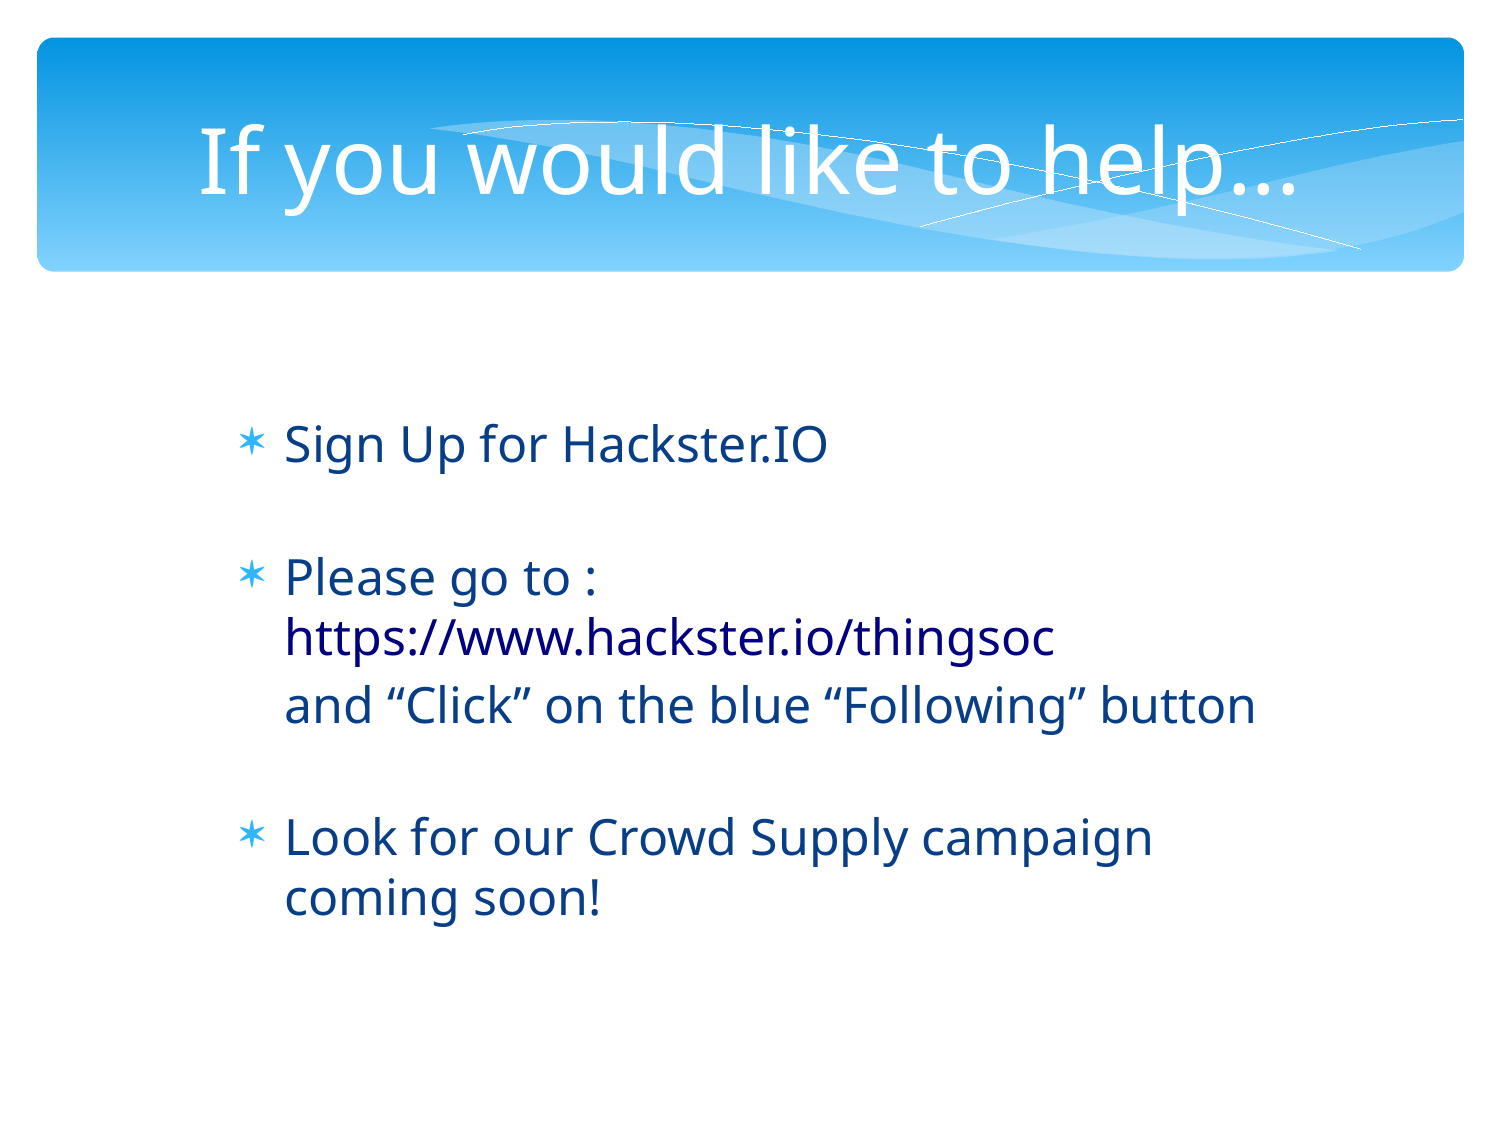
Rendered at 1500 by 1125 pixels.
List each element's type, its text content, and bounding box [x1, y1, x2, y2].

list Sign Up for Hackster.IO Please go to : https://www.hackster.io/thingsoc and “Click” on the blue “Following” button Look for our Crowd Supply campaign coming soon! [225, 404, 1411, 1005]
title If you would like to help... [75, 55, 1426, 261]
